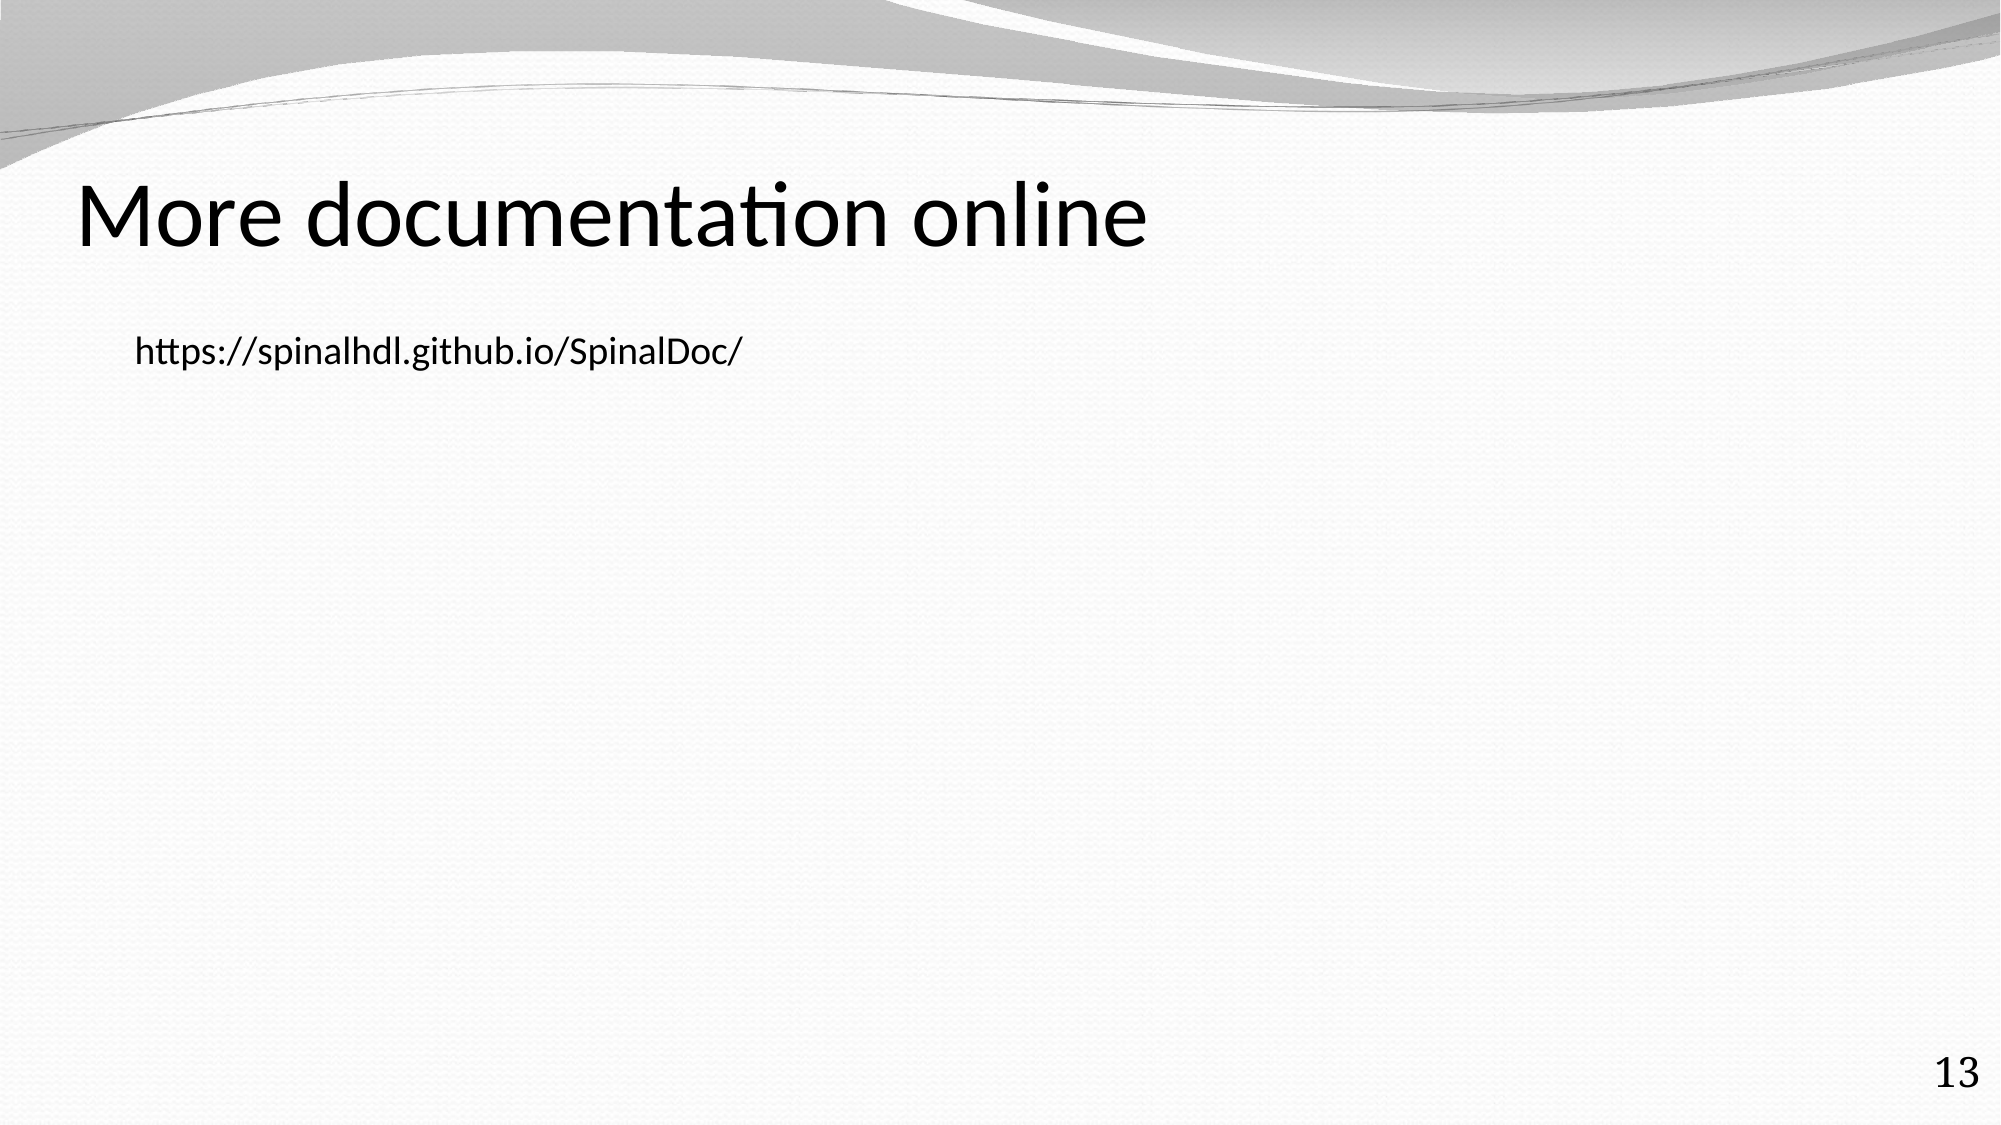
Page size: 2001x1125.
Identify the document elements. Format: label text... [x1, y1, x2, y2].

title More documentation online [75, 78, 1426, 266]
text_box <numéro> [1813, 1042, 1981, 1103]
list https://spinalhdl.github.io/SpinalDoc/ [75, 317, 1426, 1038]
picture [0, 0, 2001, 1125]
